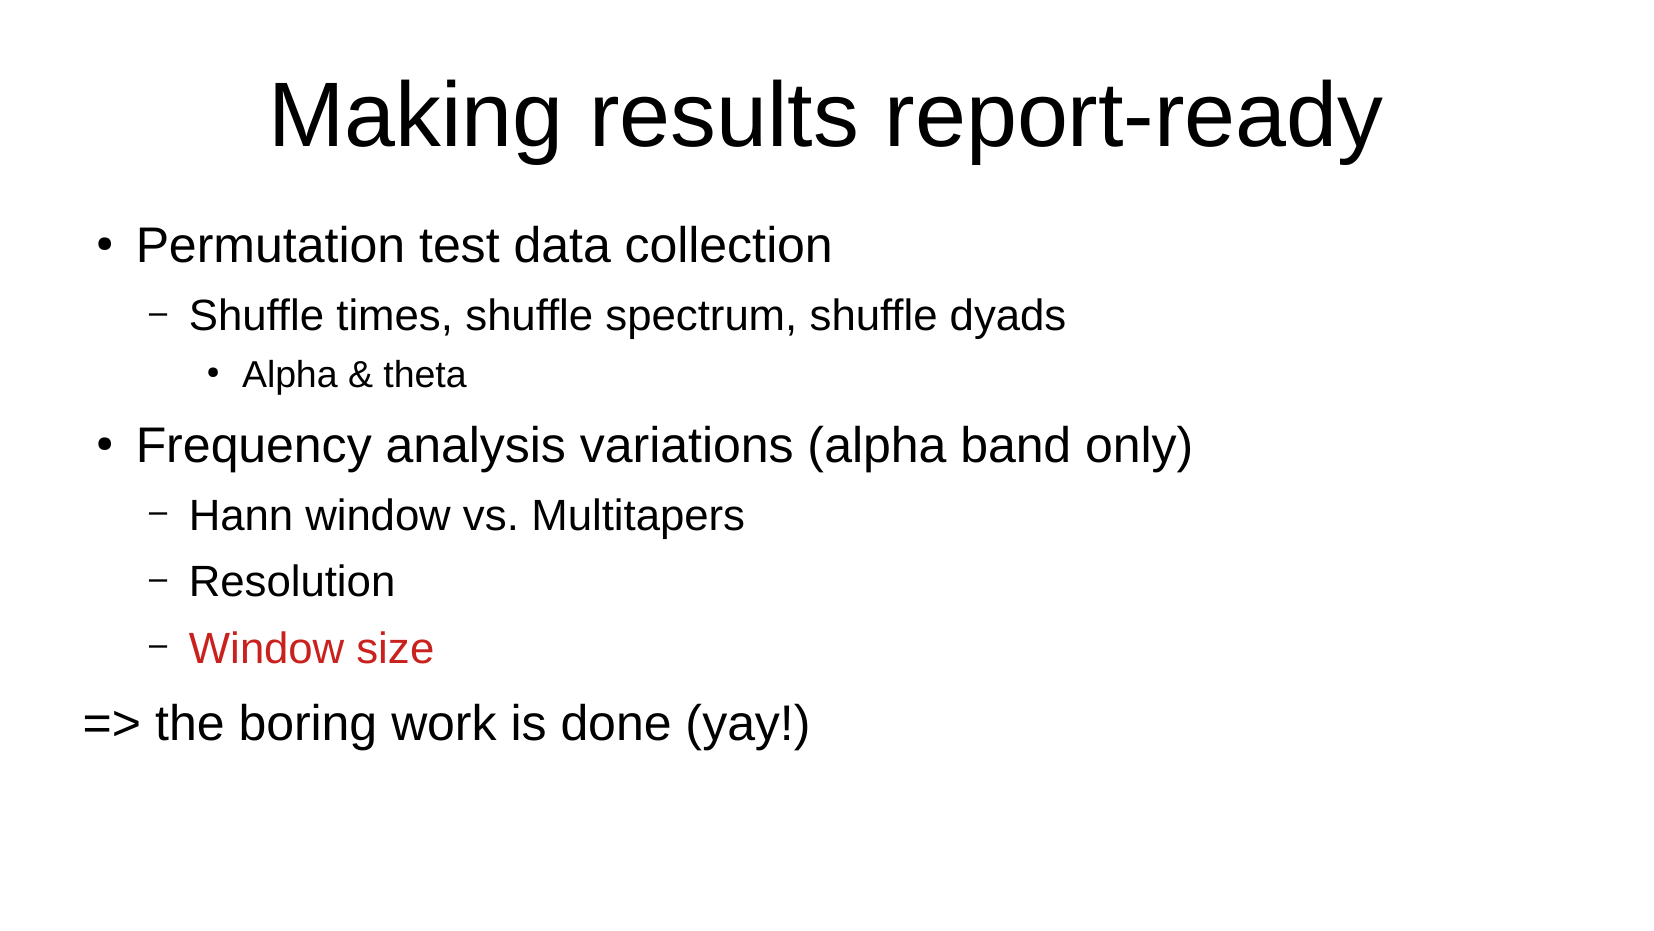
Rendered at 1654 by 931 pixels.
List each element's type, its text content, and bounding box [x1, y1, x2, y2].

title Making results report-ready [82, 37, 1571, 193]
list Permutation test data collection Shuffle times, shuffle spectrum, shuffle dyads Alpha & theta Frequency analysis variations (alpha band only) Hann window vs. Multitapers Resolution Window size => the boring work is done (yay!) [82, 217, 1571, 758]
